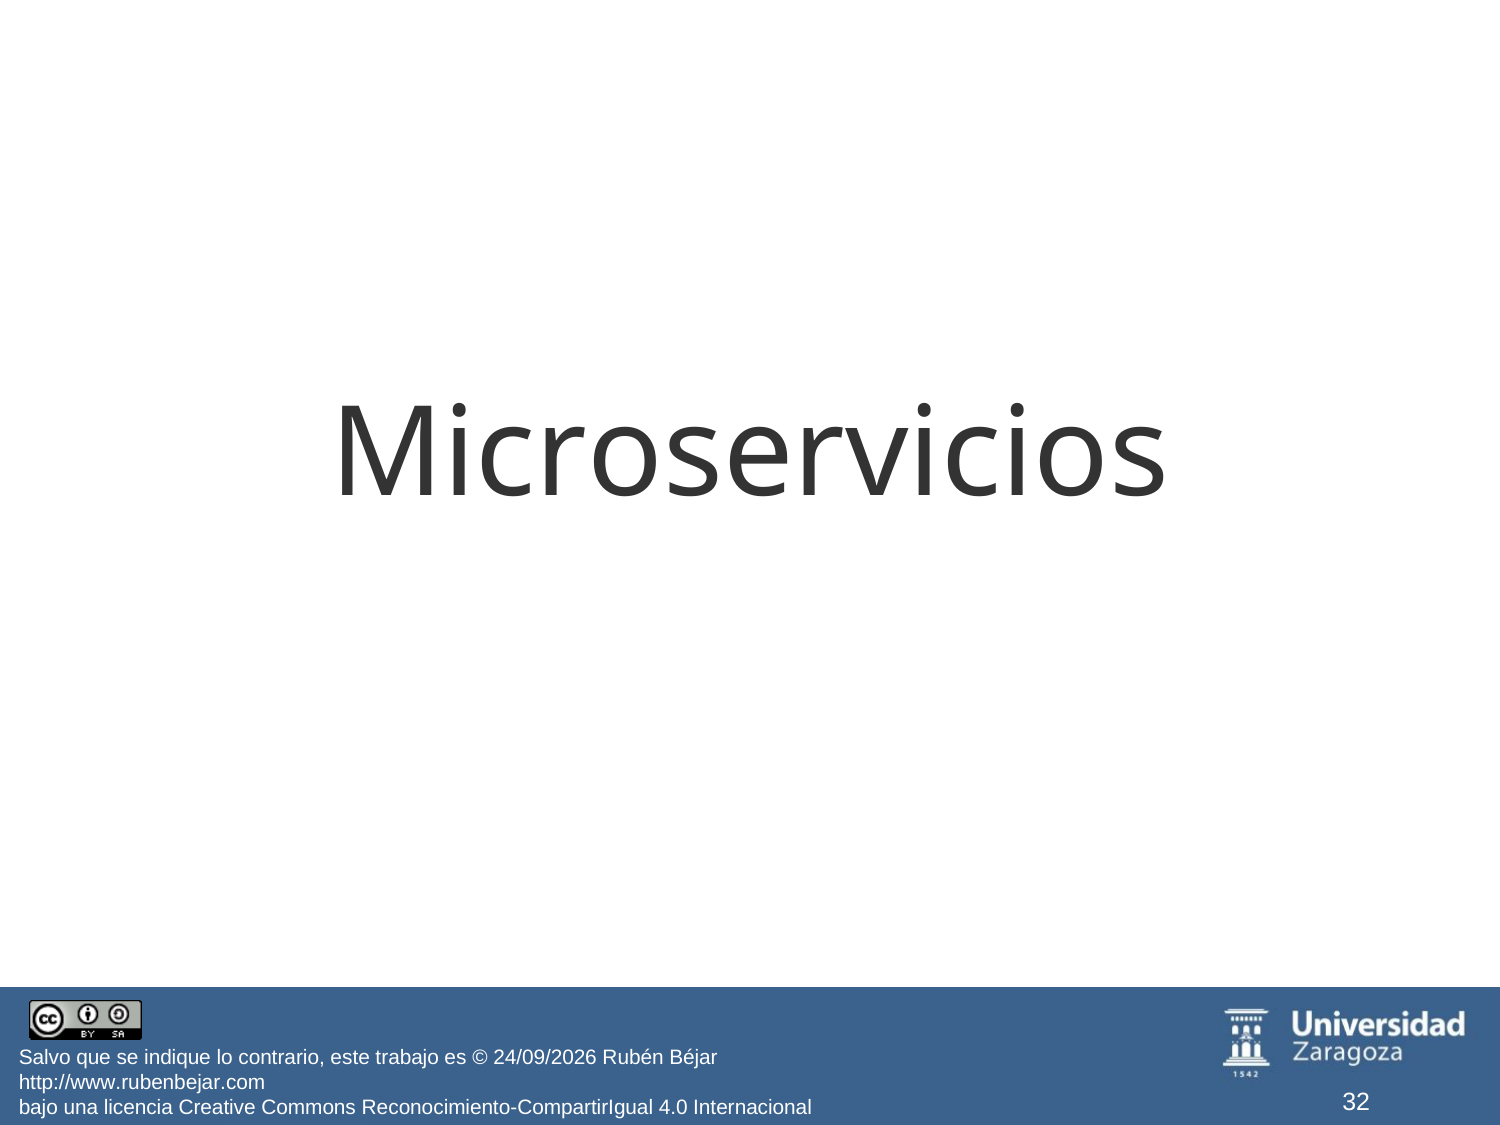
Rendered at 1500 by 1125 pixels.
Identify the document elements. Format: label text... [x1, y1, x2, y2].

text_box Microservicios [169, 307, 1331, 585]
picture [0, 987, 1500, 1125]
